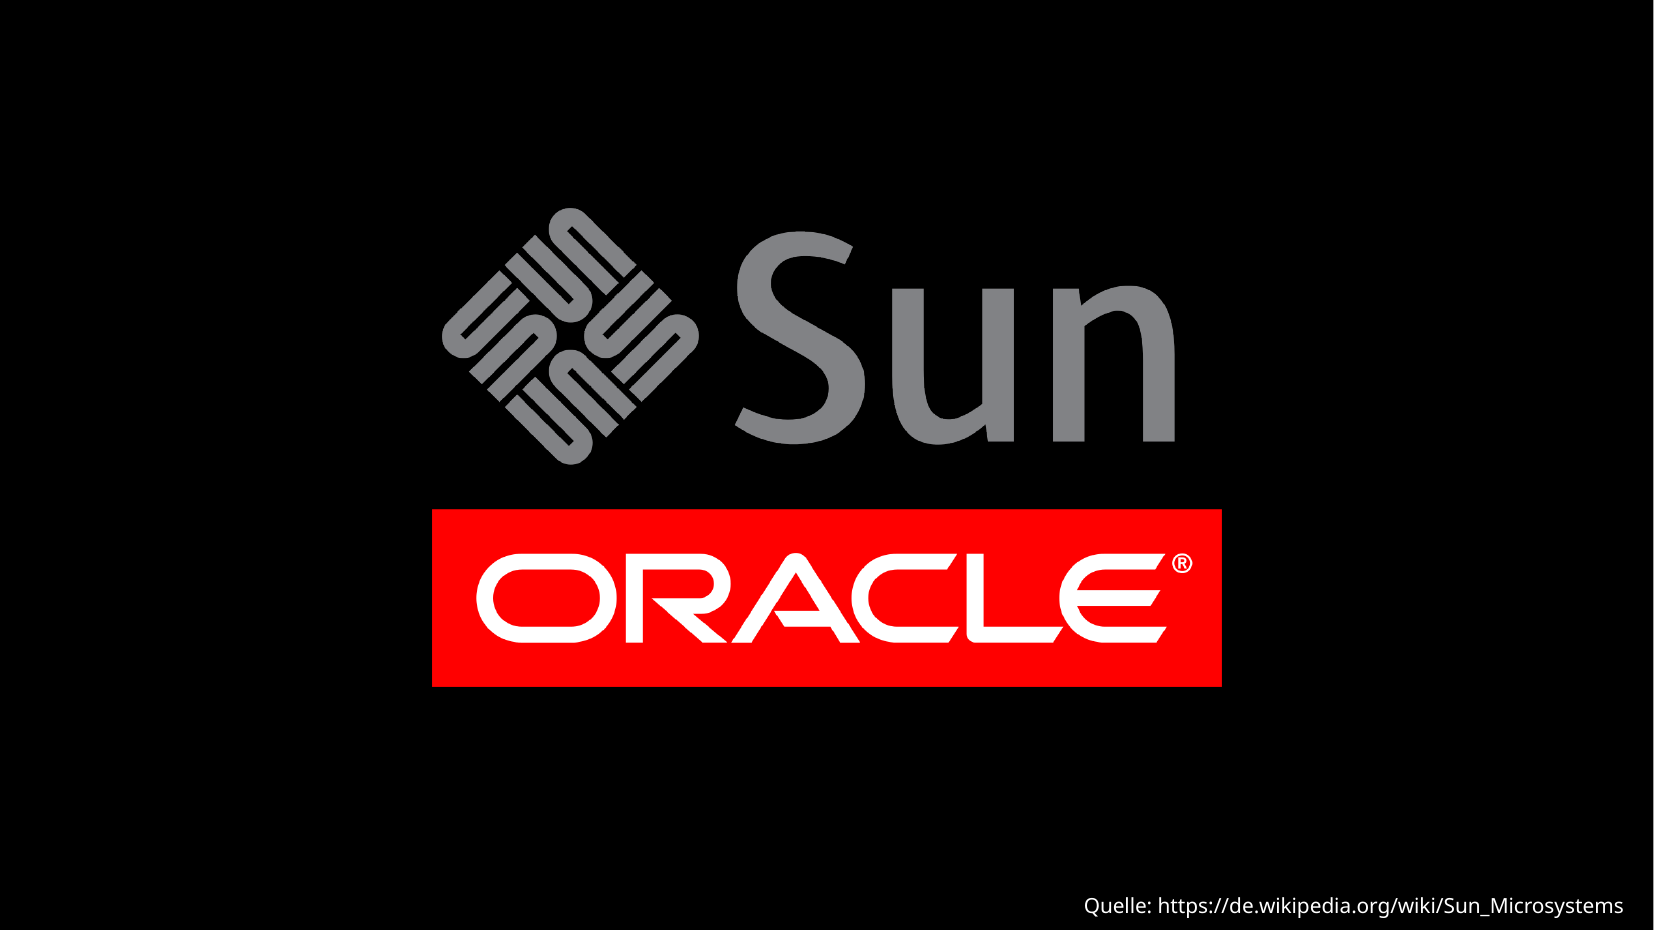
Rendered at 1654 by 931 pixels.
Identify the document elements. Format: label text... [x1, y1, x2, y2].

text_box Quelle: https://de.wikipedia.org/wiki/Sun_Microsystems [659, 883, 1639, 925]
picture [417, 193, 1236, 701]
